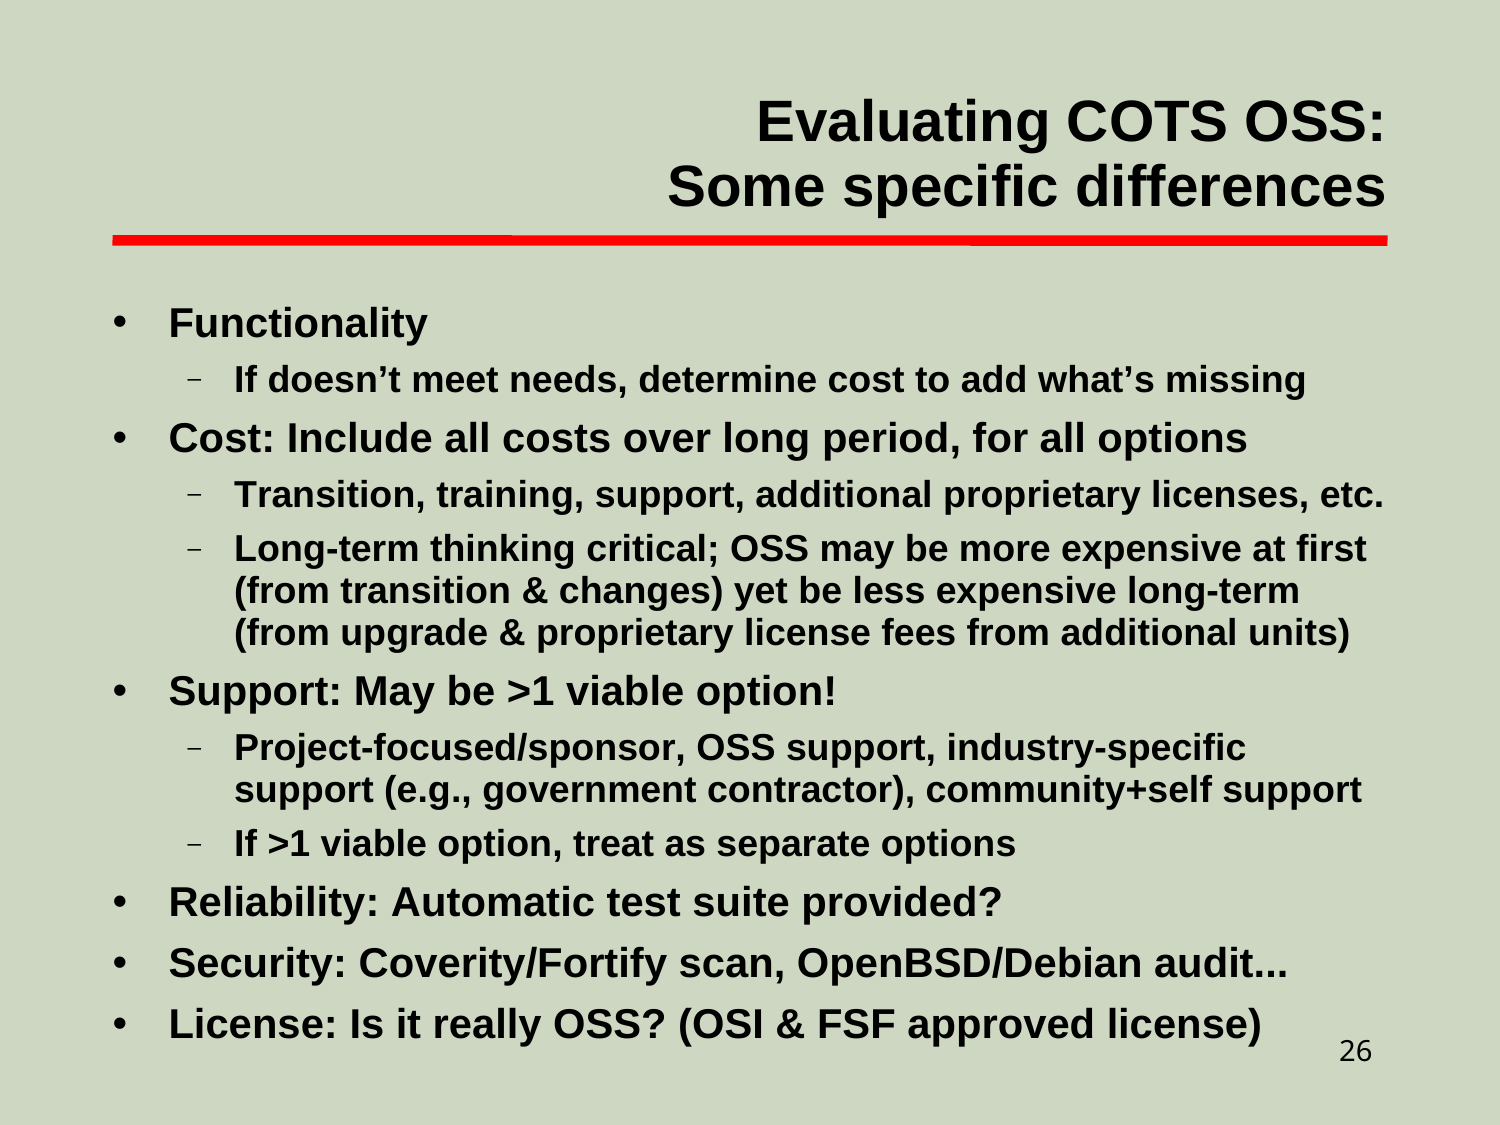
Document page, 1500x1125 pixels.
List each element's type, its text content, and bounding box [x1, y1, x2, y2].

list Functionality If doesn’t meet needs, determine cost to add what’s missing Cost: Include all costs over long period, for all options Transition, training, support, additional proprietary licenses, etc. Long-term thinking critical; OSS may be more expensive at first (from transition & changes) yet be less expensive long-term (from upgrade & proprietary license fees from additional units) Support: May be >1 viable option! Project-focused/sponsor, OSS support, industry-specific support (e.g., government contractor), community+self support If >1 viable option, treat as separate options Reliability: Automatic test suite provided? Security: Coverity/Fortify scan, OpenBSD/Debian audit... License: Is it really OSS? (OSI & FSF approved license) [112, 299, 1388, 1084]
title Evaluating COTS OSS: Some specific differences [337, 89, 1388, 220]
